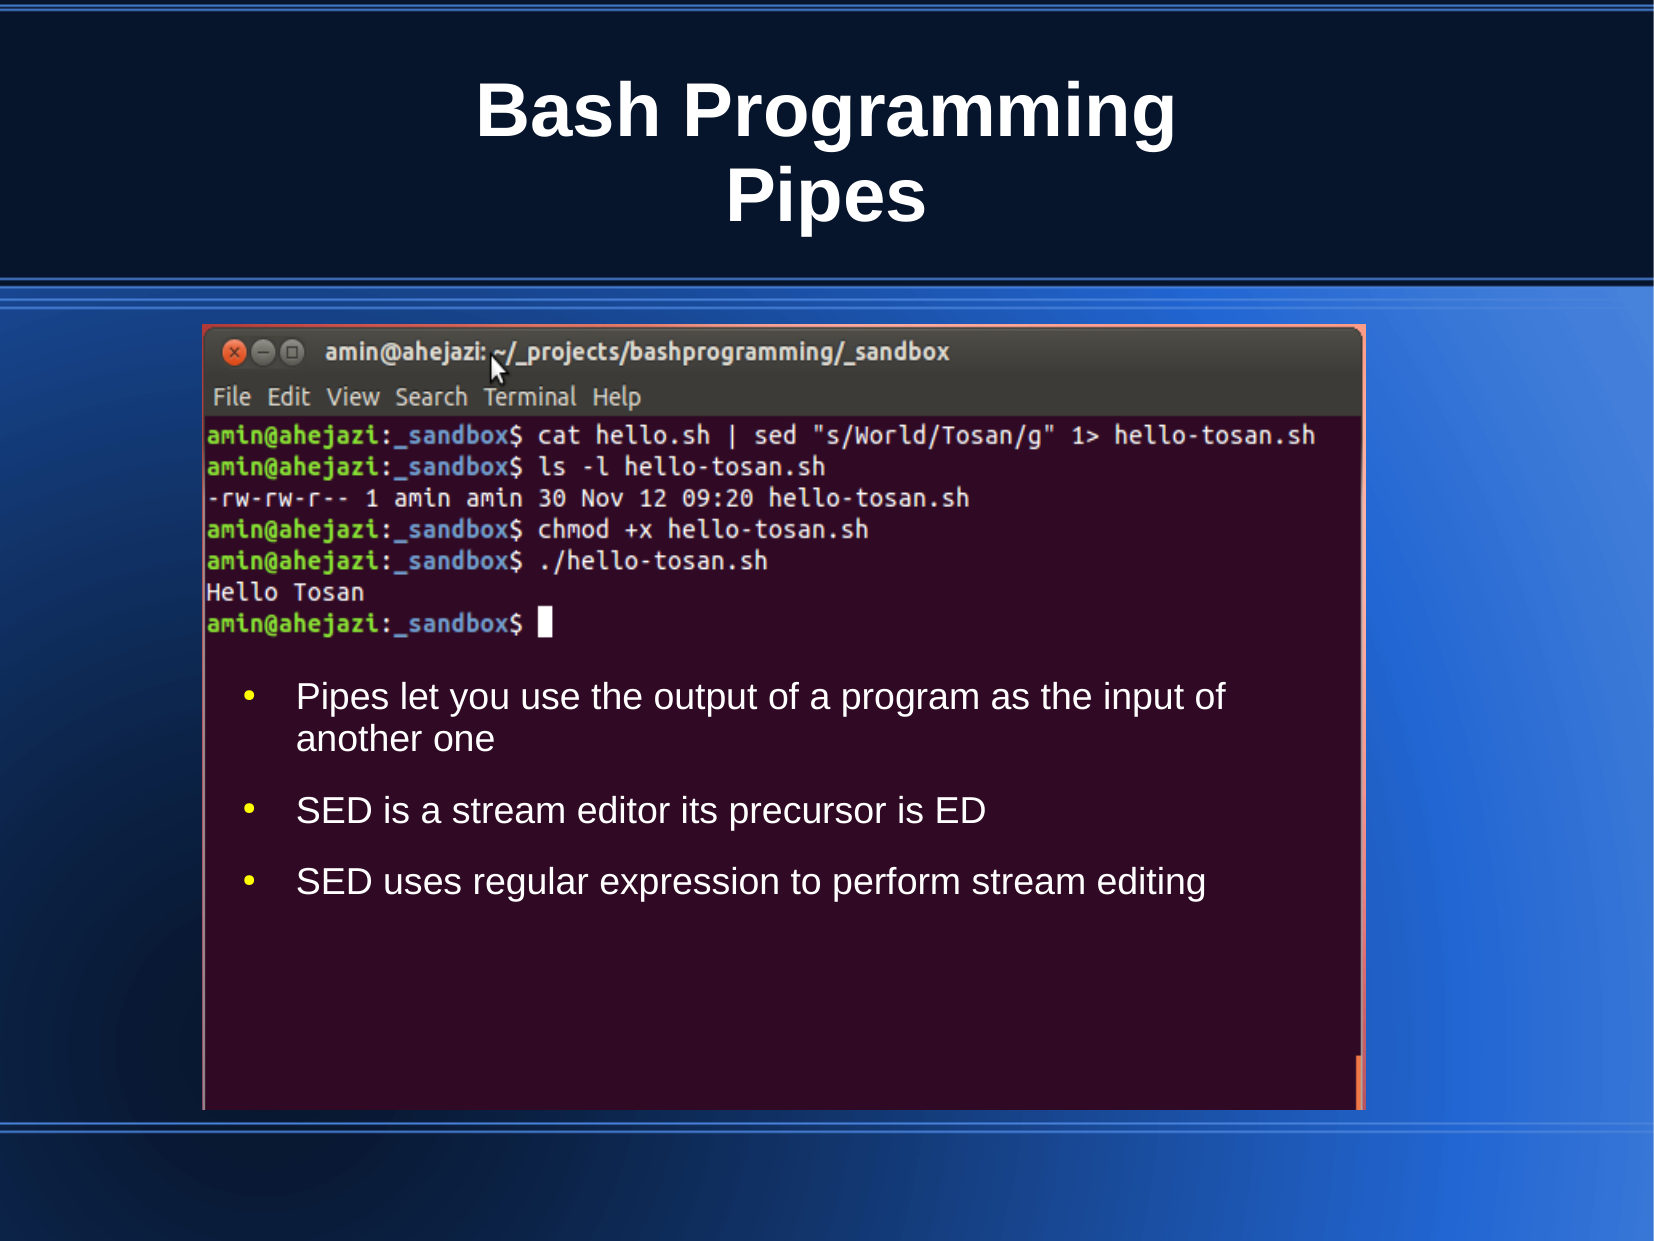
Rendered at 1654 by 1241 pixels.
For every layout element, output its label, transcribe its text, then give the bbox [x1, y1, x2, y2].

title Bash Programming Pipes [82, 49, 1571, 257]
picture [0, 0, 1654, 1241]
list Pipes let you use the output of a program as the input of another one SED is a stream editor its precursor is ED SED uses regular expression to perform stream editing [225, 675, 1327, 1081]
